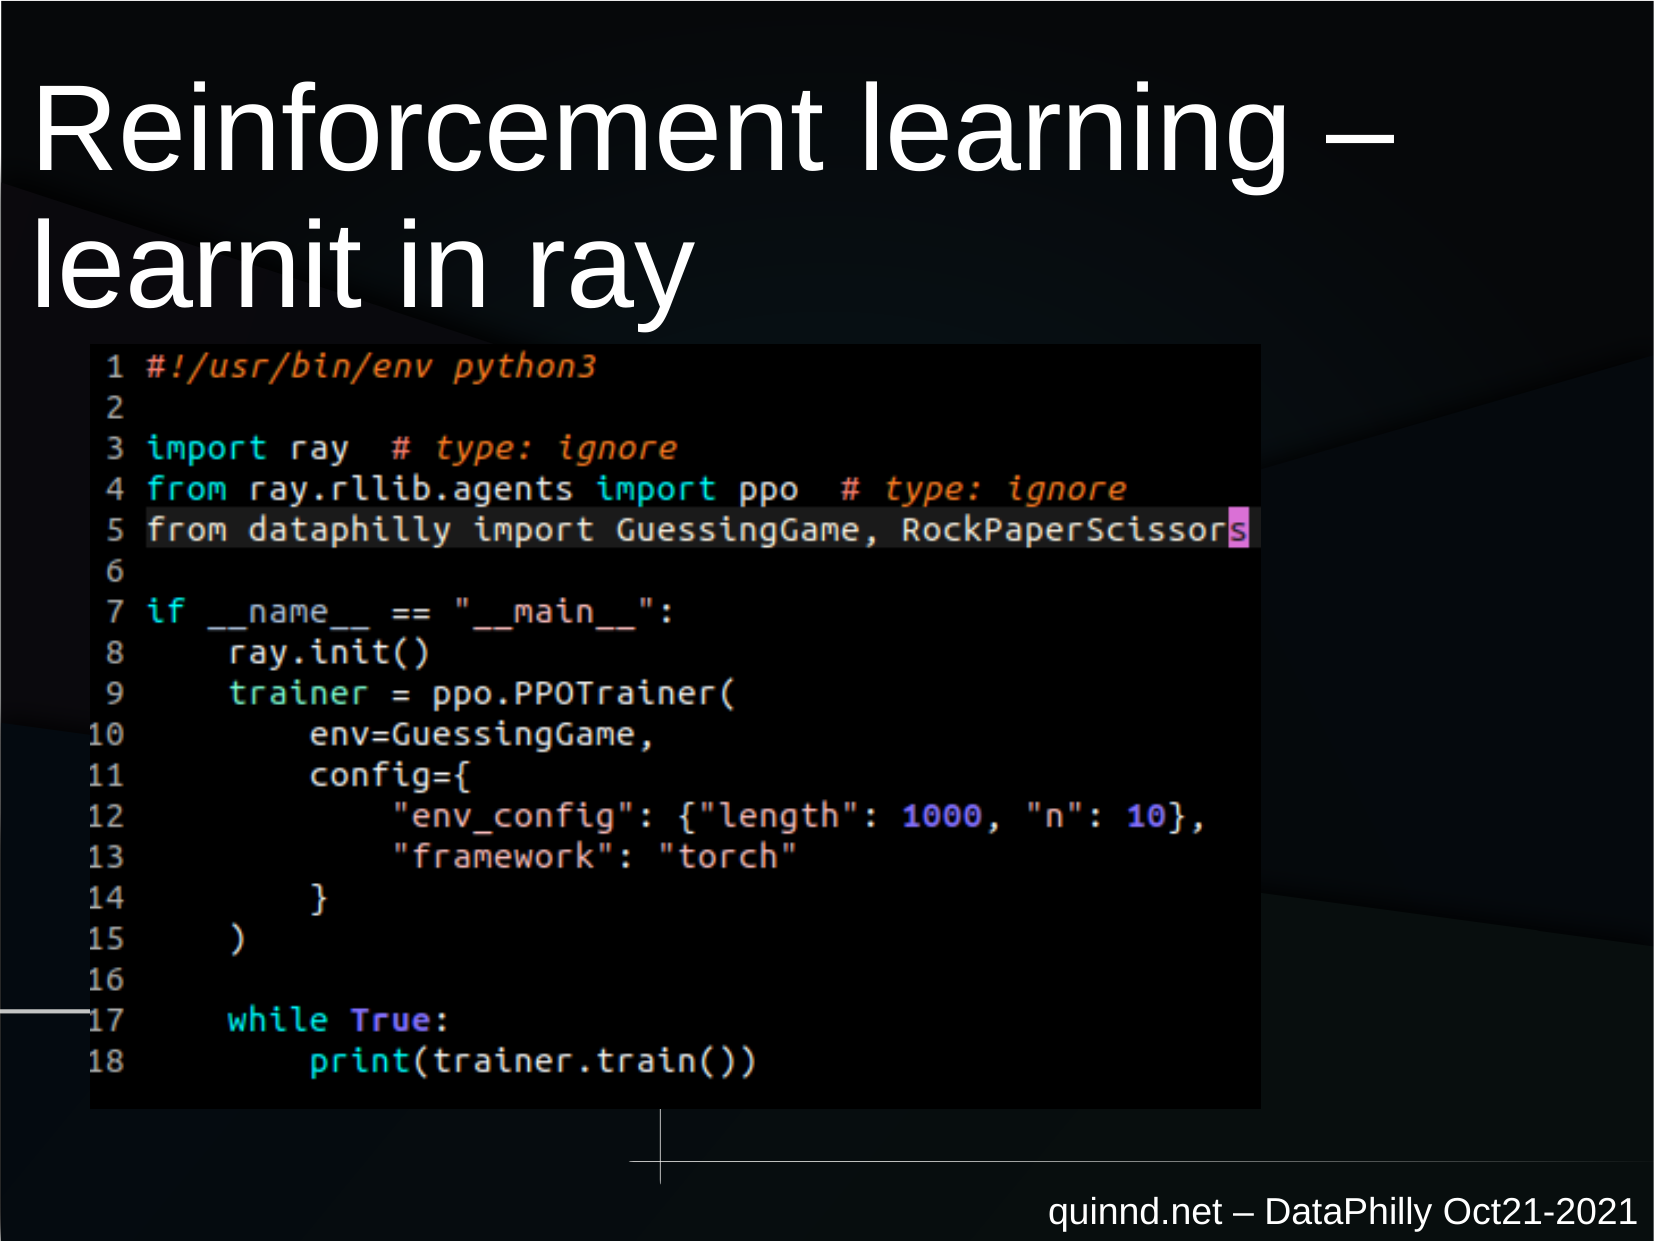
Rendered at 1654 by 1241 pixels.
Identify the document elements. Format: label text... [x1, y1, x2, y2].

title Reinforcement learning – learnit in ray [30, 60, 1507, 334]
picture [0, 0, 1654, 1241]
